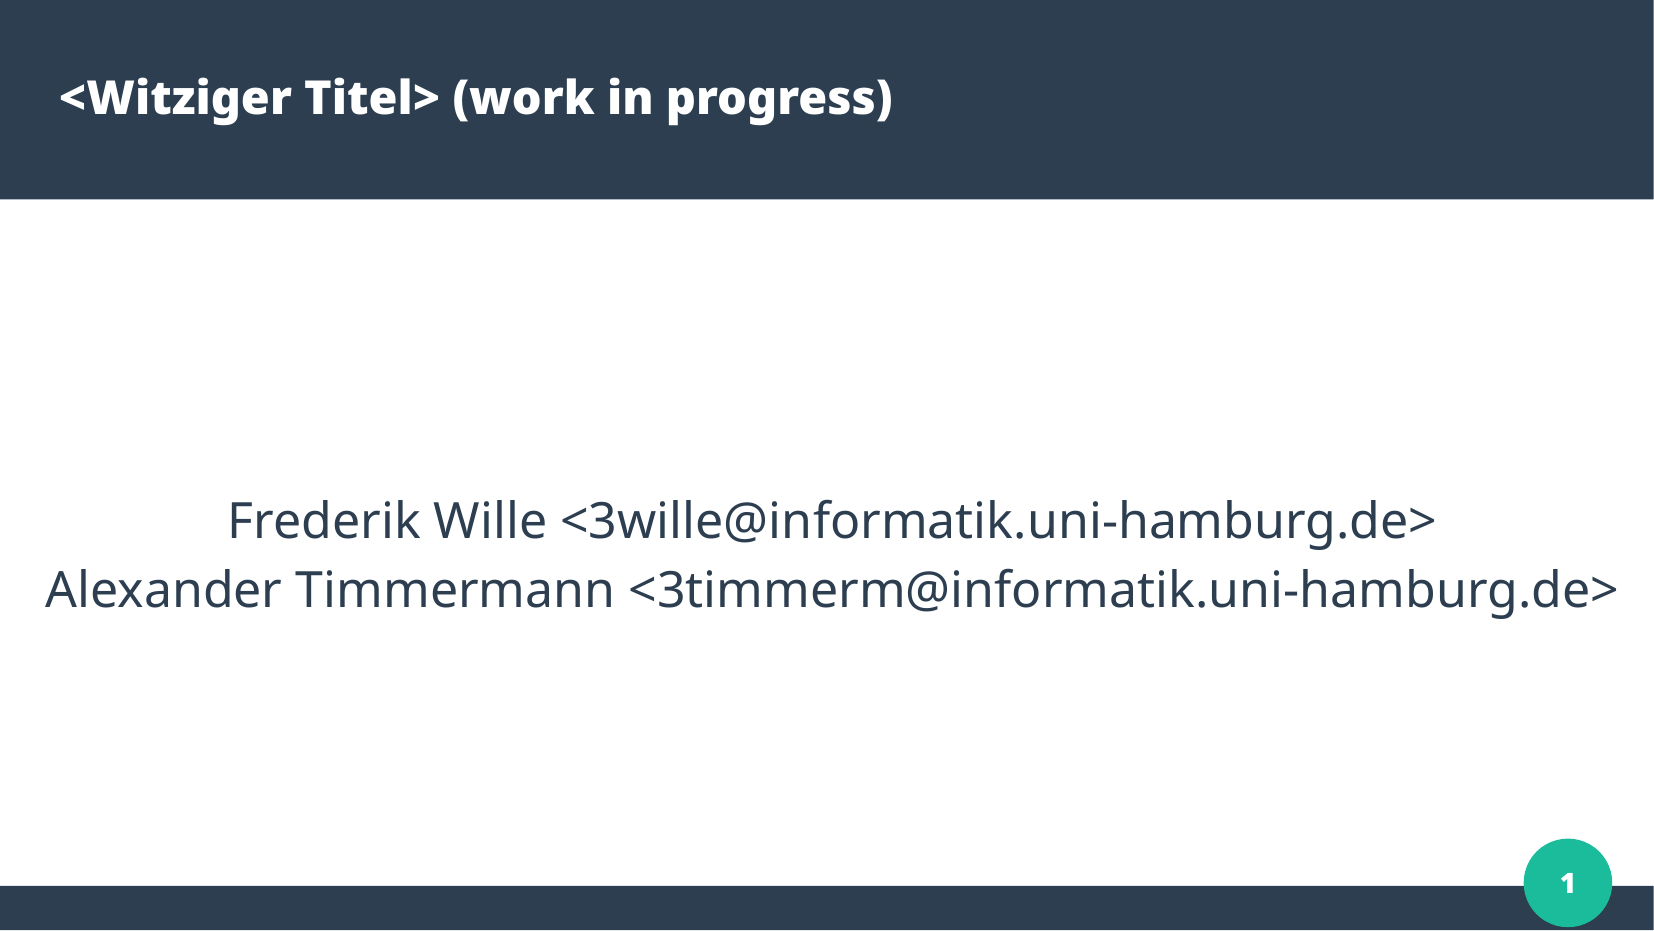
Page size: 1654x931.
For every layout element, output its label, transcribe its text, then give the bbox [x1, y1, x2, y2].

subtitle Frederik Wille <3wille@informatik.uni-hamburg.de> Alexander Timmermann <3timmerm@informatik.uni-hamburg.de> [23, 243, 1642, 864]
title <Witziger Titel> (work in progress) [59, 37, 1595, 155]
